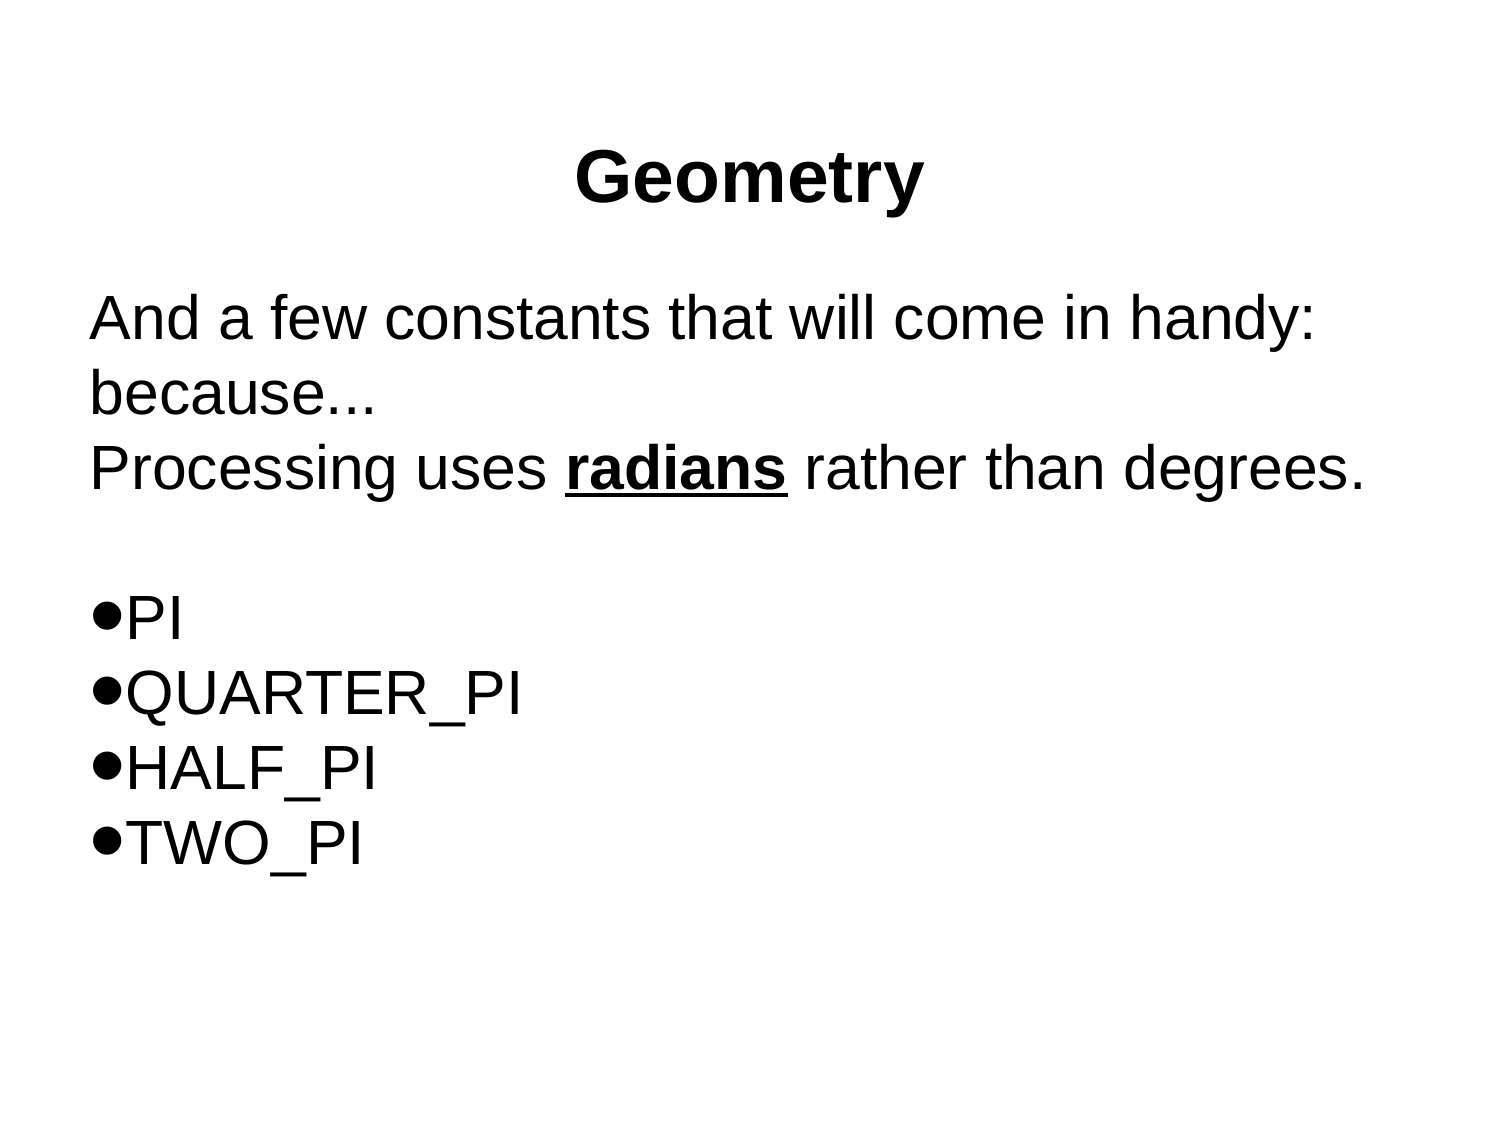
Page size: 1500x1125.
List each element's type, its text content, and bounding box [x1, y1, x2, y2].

text_box And a few constants that will come in handy: because... Processing uses radians rather than degrees. PI QUARTER_PI HALF_PI TWO_PI [74, 262, 1425, 1078]
text_box Geometry [74, 45, 1425, 233]
